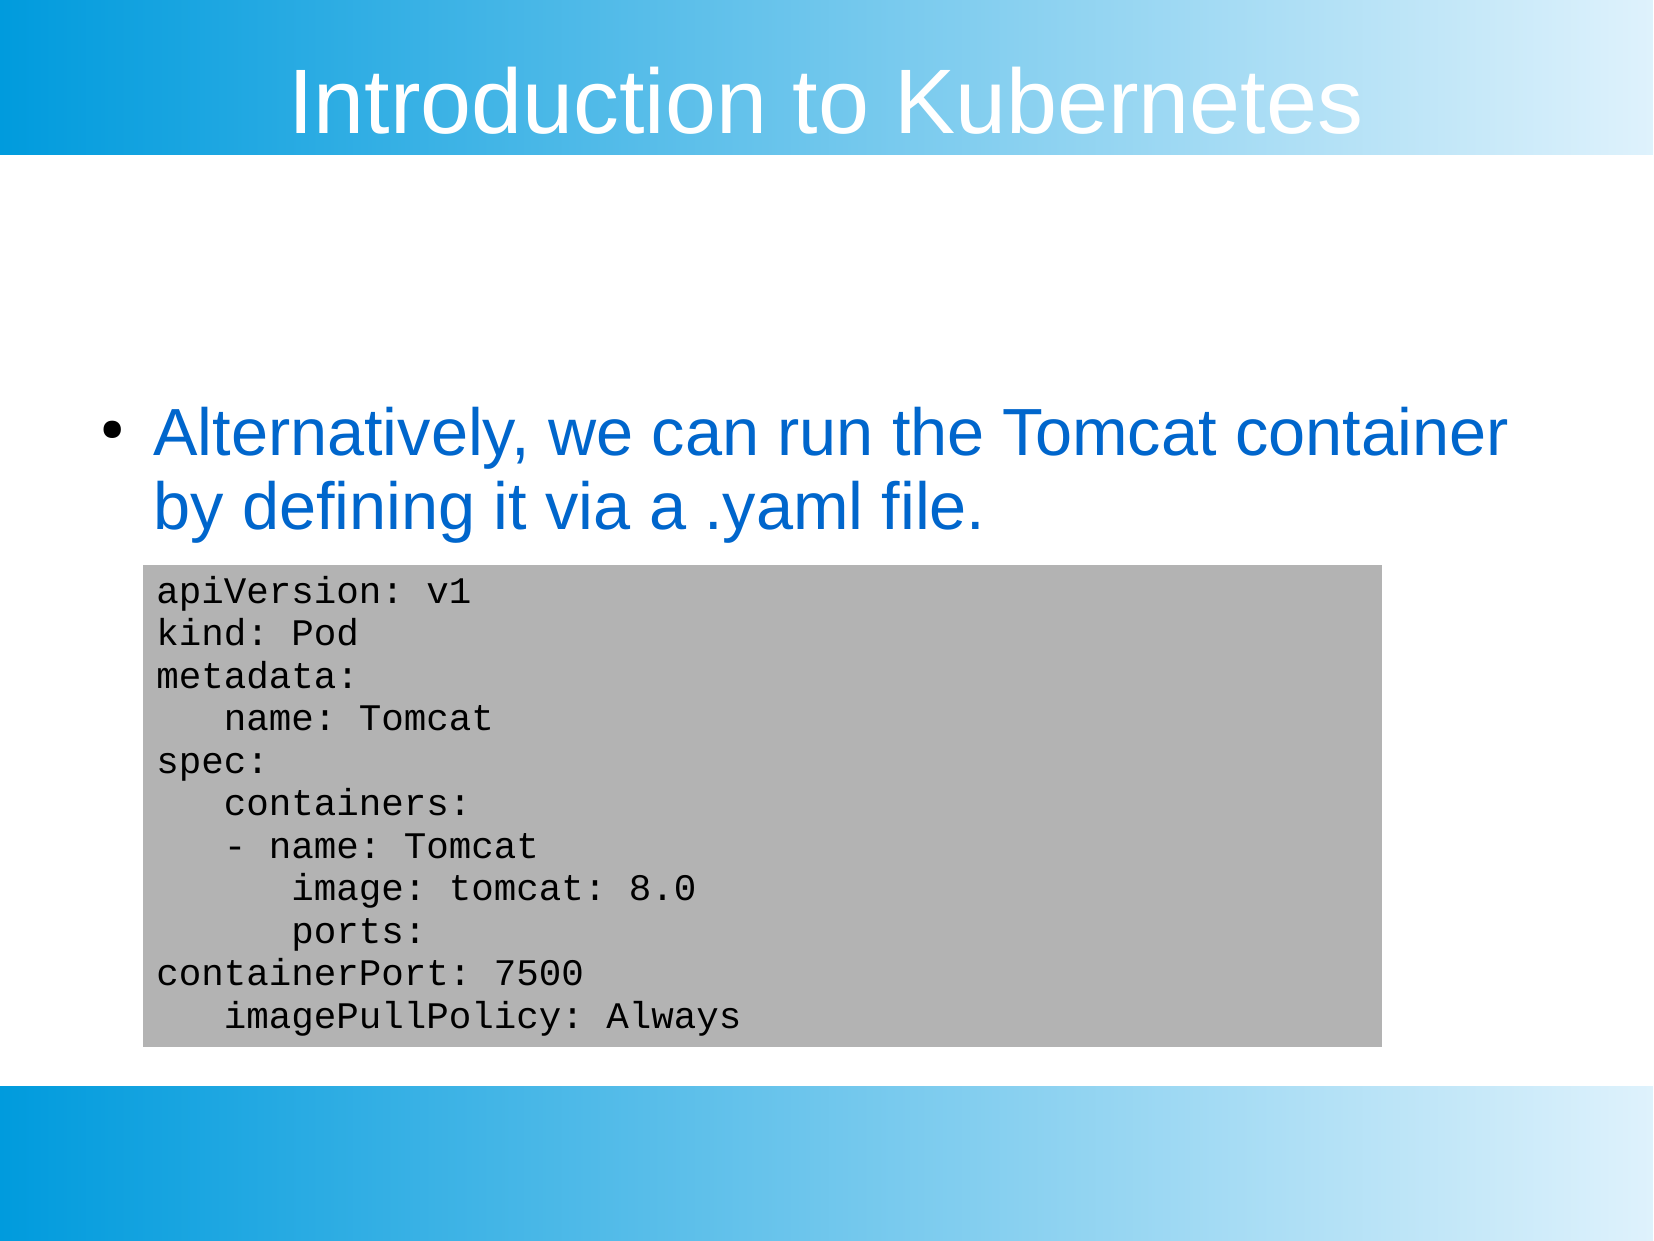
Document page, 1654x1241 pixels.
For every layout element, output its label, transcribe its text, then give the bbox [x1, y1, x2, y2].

title Introduction to Kubernetes [82, 49, 1571, 155]
table_header apiVersion: v1 kind: Pod metadata: name: Tomcat spec: containers: - name: Tomcat image: tomcat: 8.0 ports: containerPort: 7500 imagePullPolicy: Always [143, 565, 1382, 1047]
list Alternatively, we can run the Tomcat container by defining it via a .yaml file. [82, 290, 1571, 756]
